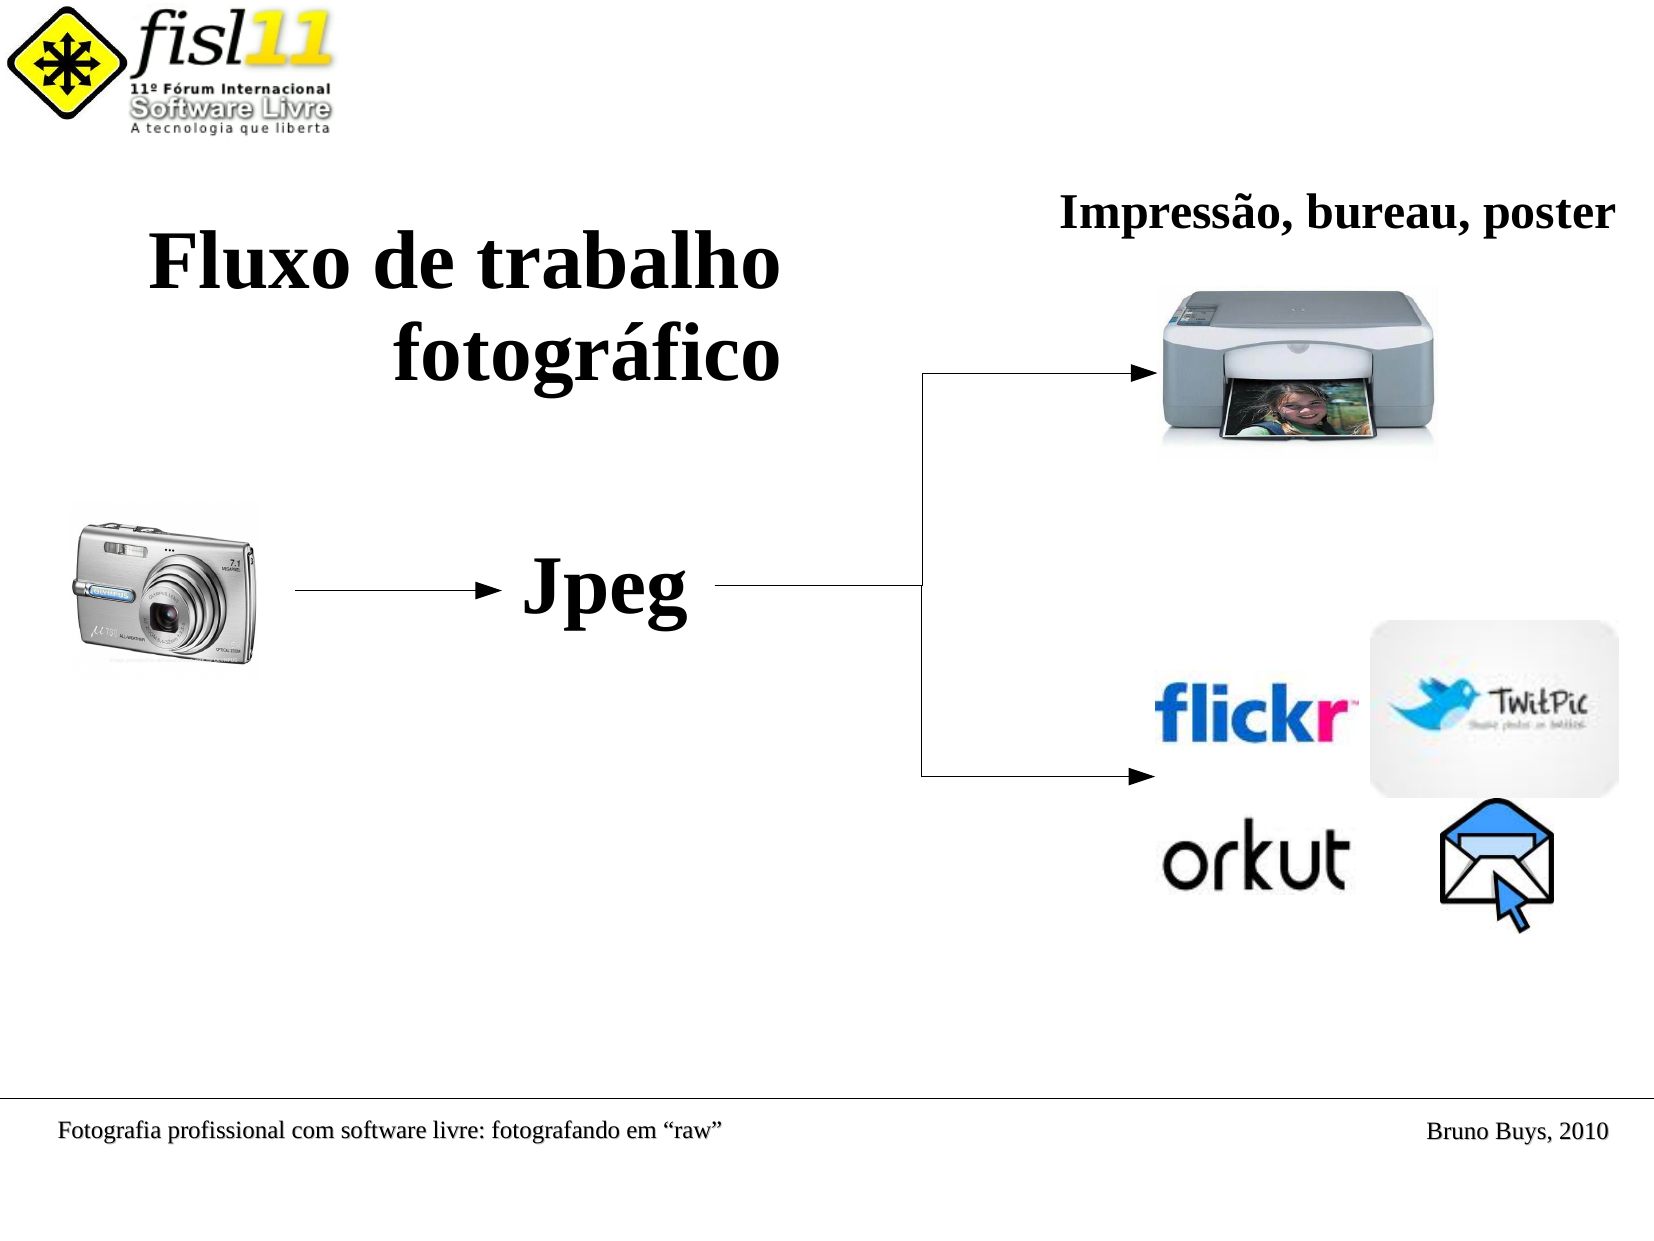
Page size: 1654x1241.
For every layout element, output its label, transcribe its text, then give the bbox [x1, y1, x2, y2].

text_box Impressão, bureau, poster [1045, 176, 1636, 247]
picture [70, 501, 258, 680]
picture [1157, 285, 1438, 461]
picture [5, 3, 343, 148]
picture [1155, 670, 1359, 751]
picture [1370, 620, 1619, 934]
text_box Bruno Buys, 2010 [1411, 1110, 1625, 1153]
text_box Fotografia profissional com software livre: fotografando em “raw” [42, 1108, 739, 1152]
text_box Jpeg [506, 531, 715, 639]
text_box Fluxo de trabalho fotográfico [87, 206, 798, 407]
picture [1155, 814, 1359, 895]
